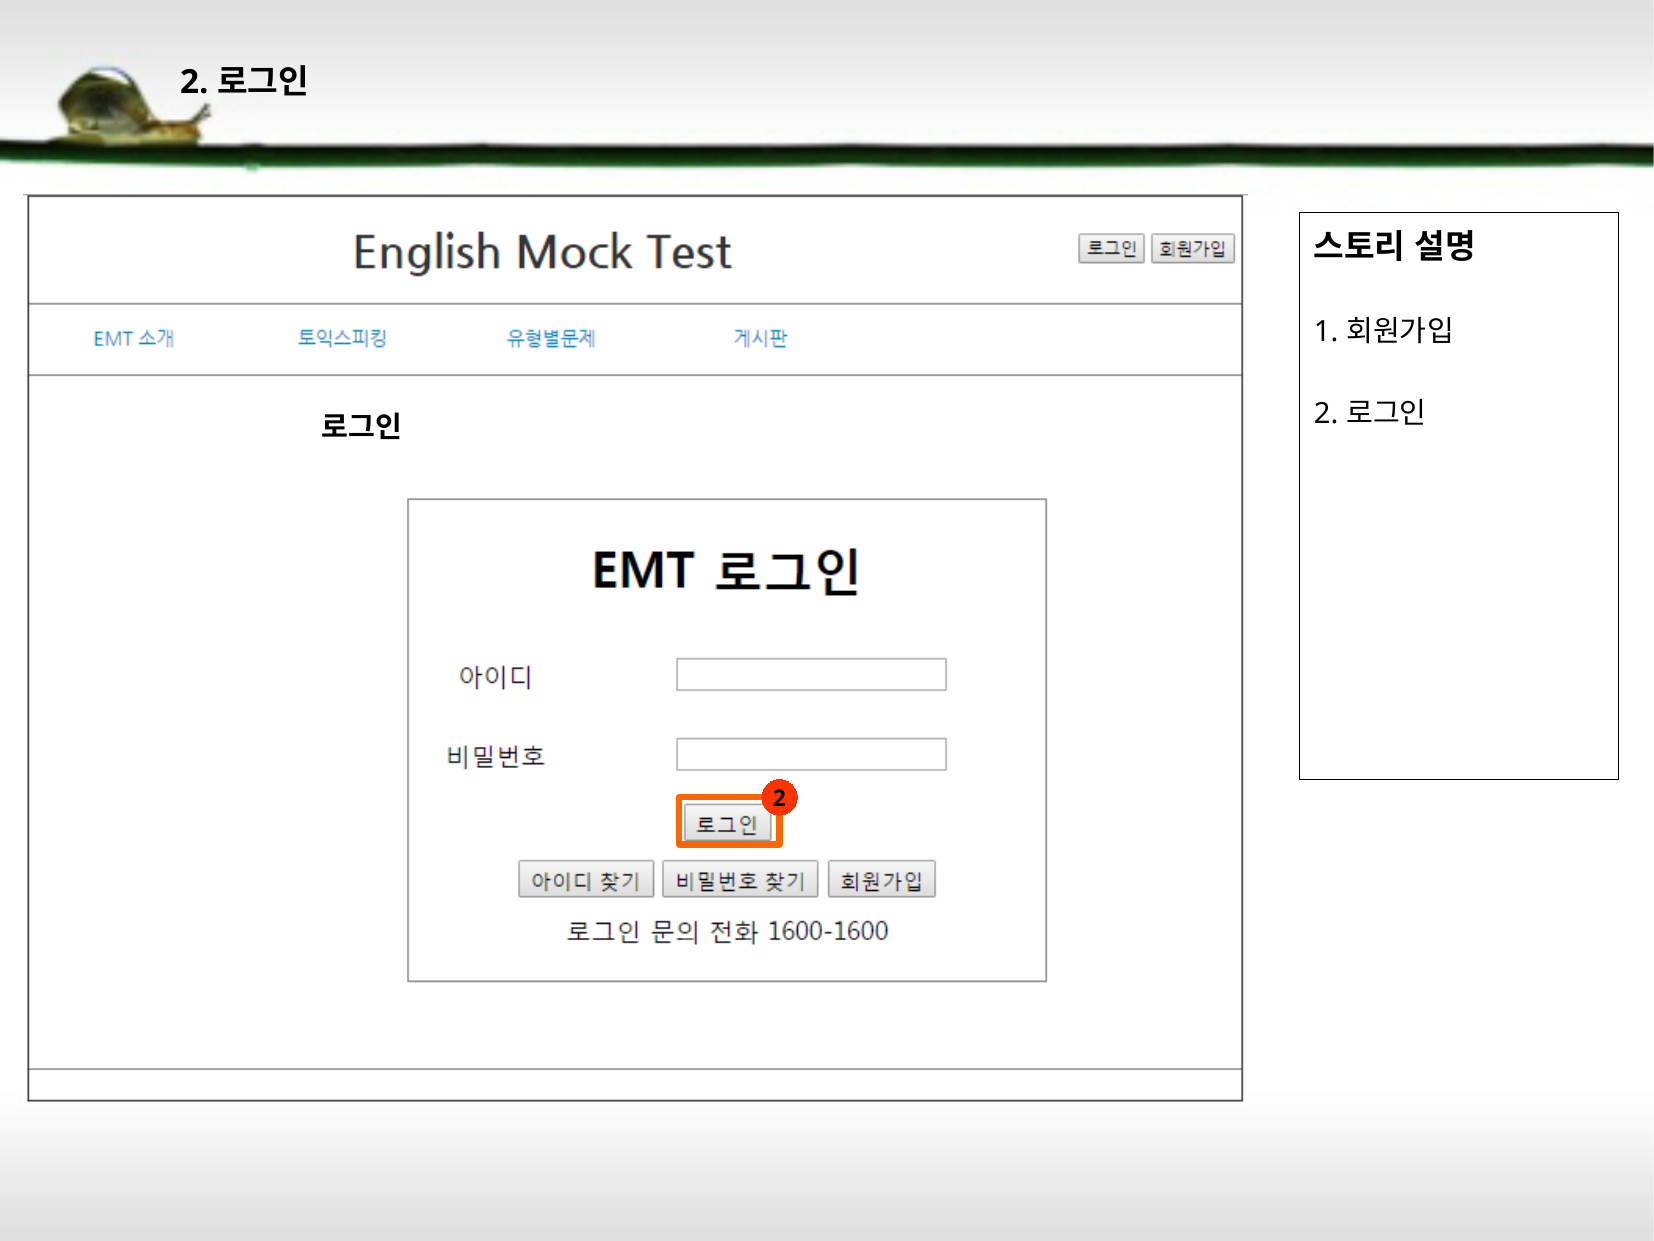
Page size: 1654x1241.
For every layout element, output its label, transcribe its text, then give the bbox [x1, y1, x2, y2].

text_box 2 [761, 779, 798, 816]
text_box 스토리 설명 1. 회원가입 2. 로그인 [1299, 212, 1619, 780]
text_box 로그인 [307, 395, 567, 444]
picture [0, 0, 1654, 1241]
text_box 2. 로그인 [165, 47, 426, 101]
